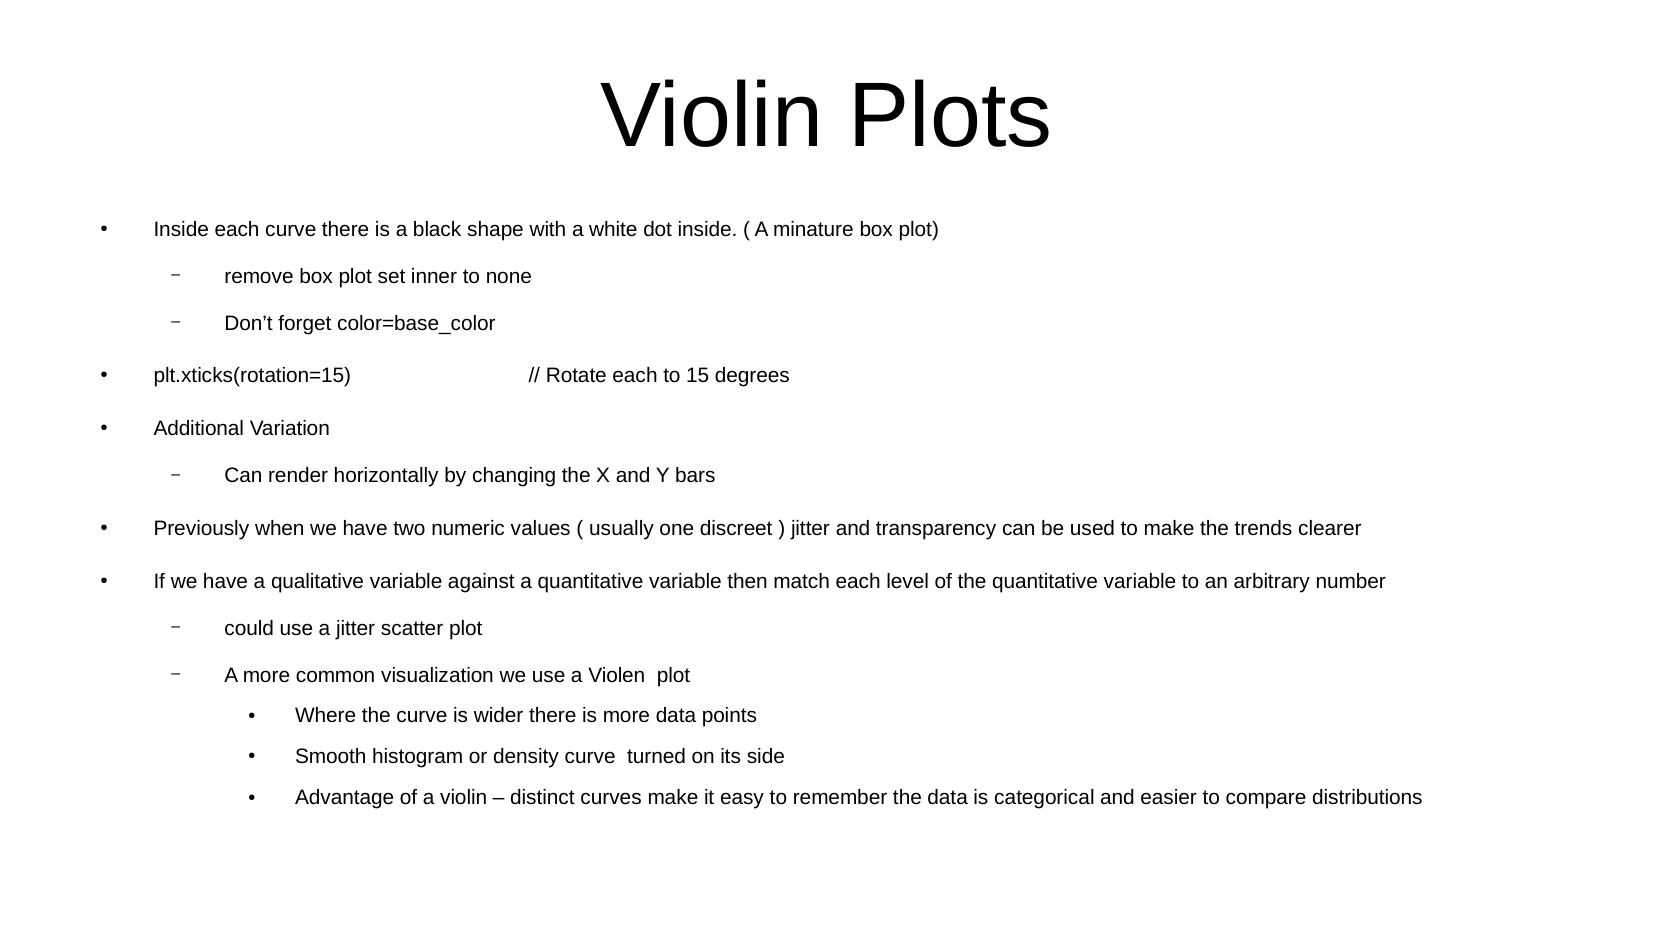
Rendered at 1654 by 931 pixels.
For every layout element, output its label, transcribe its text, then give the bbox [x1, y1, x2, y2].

title Violin Plots [82, 37, 1571, 193]
list Inside each curve there is a black shape with a white dot inside. ( A minature box plot) remove box plot set inner to none Don’t forget color=base_color plt.xticks(rotation=15) // Rotate each to 15 degrees Additional Variation Can render horizontally by changing the X and Y bars Previously when we have two numeric values ( usually one discreet ) jitter and transparency can be used to make the trends clearer If we have a qualitative variable against a quantitative variable then match each level of the quantitative variable to an arbitrary number could use a jitter scatter plot A more common visualization we use a Violen plot Where the curve is wider there is more data points Smooth histogram or density curve turned on its side Advantage of a violin – distinct curves make it easy to remember the data is categorical and easier to compare distributions [82, 217, 1621, 916]
